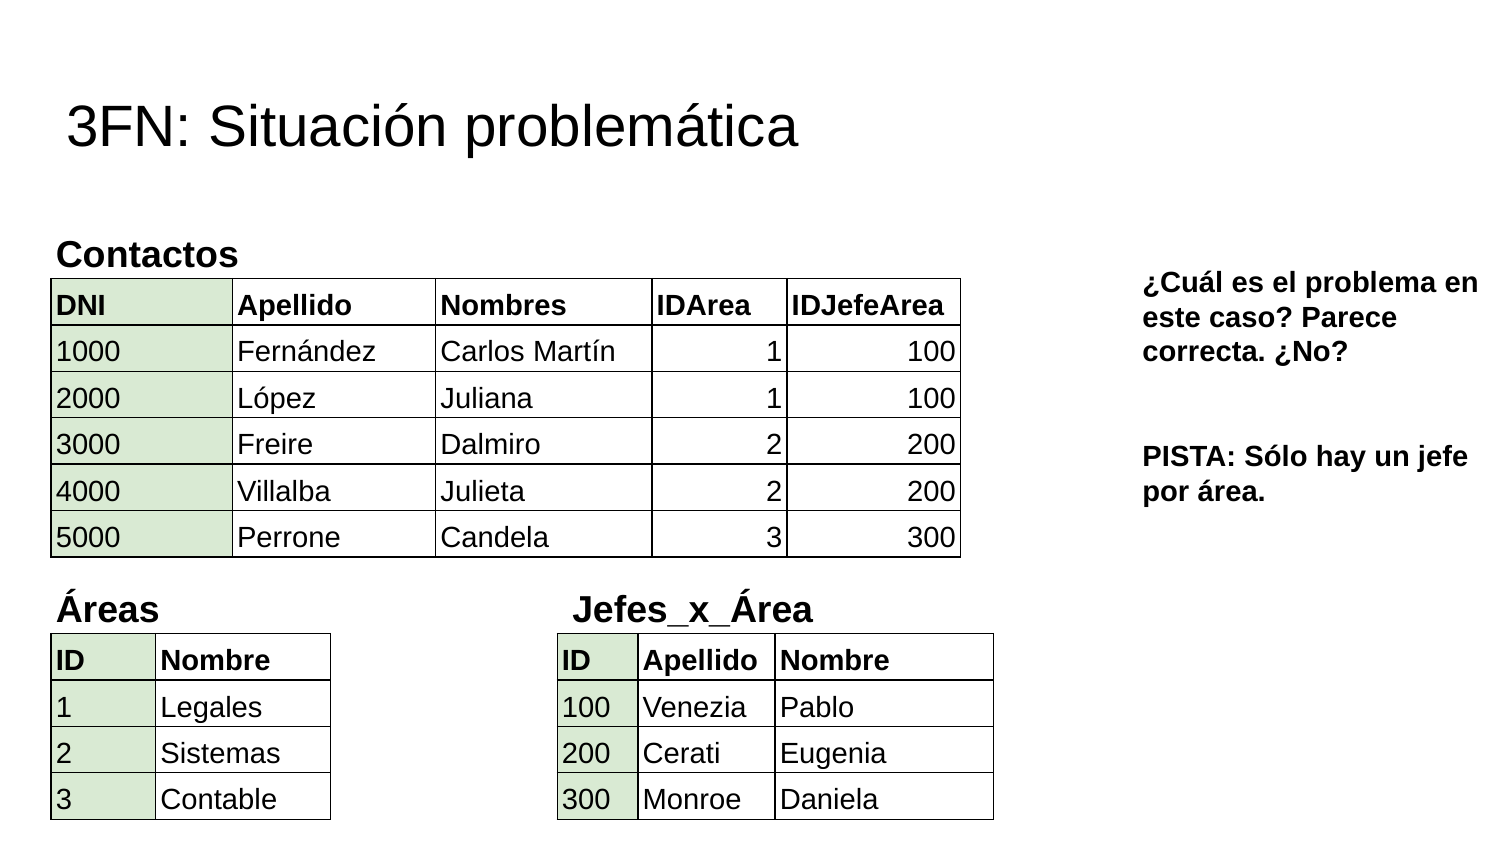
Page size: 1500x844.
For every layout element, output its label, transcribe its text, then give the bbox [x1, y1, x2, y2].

table_cell López [233, 372, 435, 417]
table_cell 200 [788, 465, 960, 510]
table_cell Dalmiro [436, 418, 651, 463]
table_cell Legales [156, 681, 330, 726]
table_cell Sistemas [156, 727, 330, 772]
table_cell 3000 [52, 418, 232, 463]
table_cell Juliana [436, 372, 651, 417]
table_cell 5000 [52, 511, 232, 556]
table_cell 2 [653, 418, 786, 463]
text_box PISTA: Sólo hay un jefe por área. [1127, 421, 1500, 612]
table_cell Villalba [233, 465, 435, 510]
table_cell Apellido [639, 634, 774, 679]
table_cell Daniela [776, 773, 993, 819]
table_header Áreas [51, 576, 331, 633]
title 3FN: Situación problemática [51, 72, 1449, 167]
table_cell 3 [653, 511, 786, 556]
table_cell Venezia [639, 681, 774, 726]
table_cell 100 [788, 372, 960, 417]
table_cell Monroe [639, 773, 774, 819]
table_cell IDArea [653, 279, 786, 324]
table_cell Cerati [639, 727, 774, 772]
table_cell Freire [233, 418, 435, 463]
table_cell 300 [558, 773, 637, 819]
table_cell Perrone [233, 511, 435, 556]
table_cell 1000 [52, 326, 232, 371]
table_cell DNI [52, 279, 232, 324]
table_cell Fernández [233, 326, 435, 371]
table_cell Julieta [436, 465, 651, 510]
table_cell Nombre [156, 634, 330, 679]
table_cell ID [558, 634, 637, 679]
table_cell 200 [558, 727, 637, 772]
table_cell Pablo [776, 681, 993, 726]
table_cell Nombres [436, 279, 651, 324]
table_cell Apellido [233, 279, 435, 324]
table_cell Candela [436, 511, 651, 556]
table_cell Contable [156, 773, 330, 819]
table_header Contactos [51, 221, 960, 278]
table_cell Eugenia [776, 727, 993, 772]
table_cell Carlos Martín [436, 326, 651, 371]
table_cell 200 [788, 418, 960, 463]
table_cell 2 [52, 727, 155, 772]
table_cell IDJefeArea [788, 279, 960, 324]
table_cell 3 [52, 773, 155, 819]
table_cell Nombre [776, 634, 993, 679]
table_cell 2 [653, 465, 786, 510]
table_cell 300 [788, 511, 960, 556]
table_cell 1 [52, 681, 155, 726]
table_header Jefes_x_Área [557, 576, 993, 633]
table_cell ID [52, 634, 155, 679]
table_cell 100 [788, 326, 960, 371]
table_cell 2000 [52, 372, 232, 417]
table_cell 4000 [52, 465, 232, 510]
table_cell 1 [653, 326, 786, 371]
text_box ¿Cuál es el problema en este caso? Parece correcta. ¿No? [1127, 247, 1500, 421]
table_cell 1 [653, 372, 786, 417]
table_cell 100 [558, 681, 637, 726]
